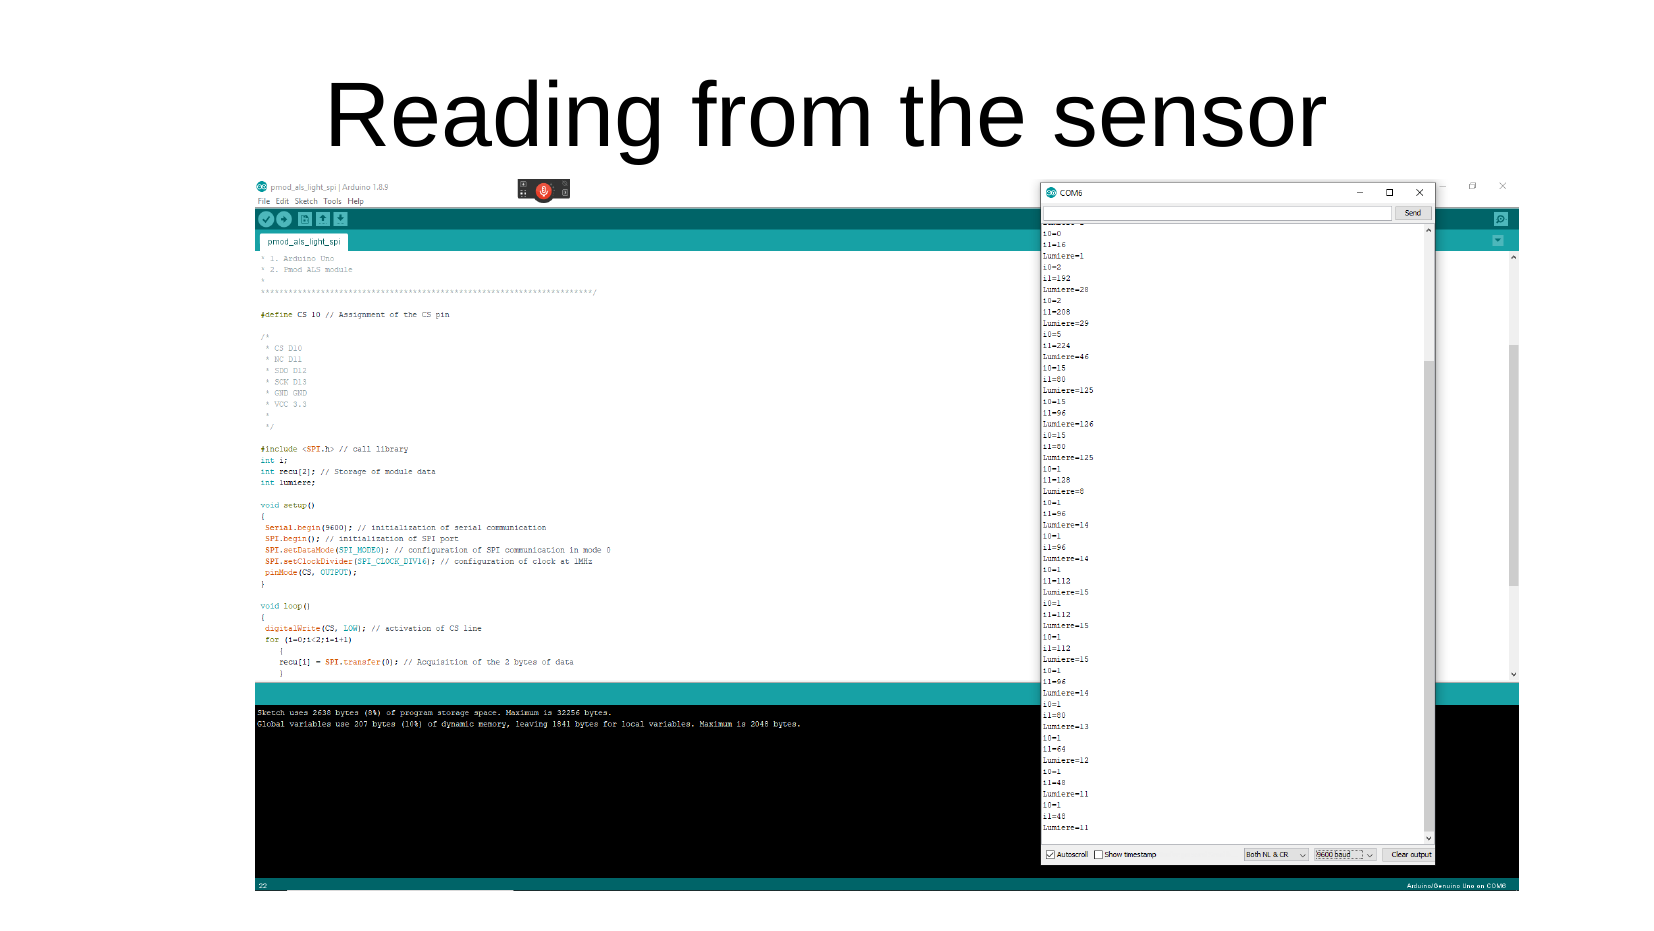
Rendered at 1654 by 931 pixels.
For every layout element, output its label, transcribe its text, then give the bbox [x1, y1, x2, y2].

title Reading from the sensor [82, 37, 1571, 193]
picture [255, 179, 1519, 891]
